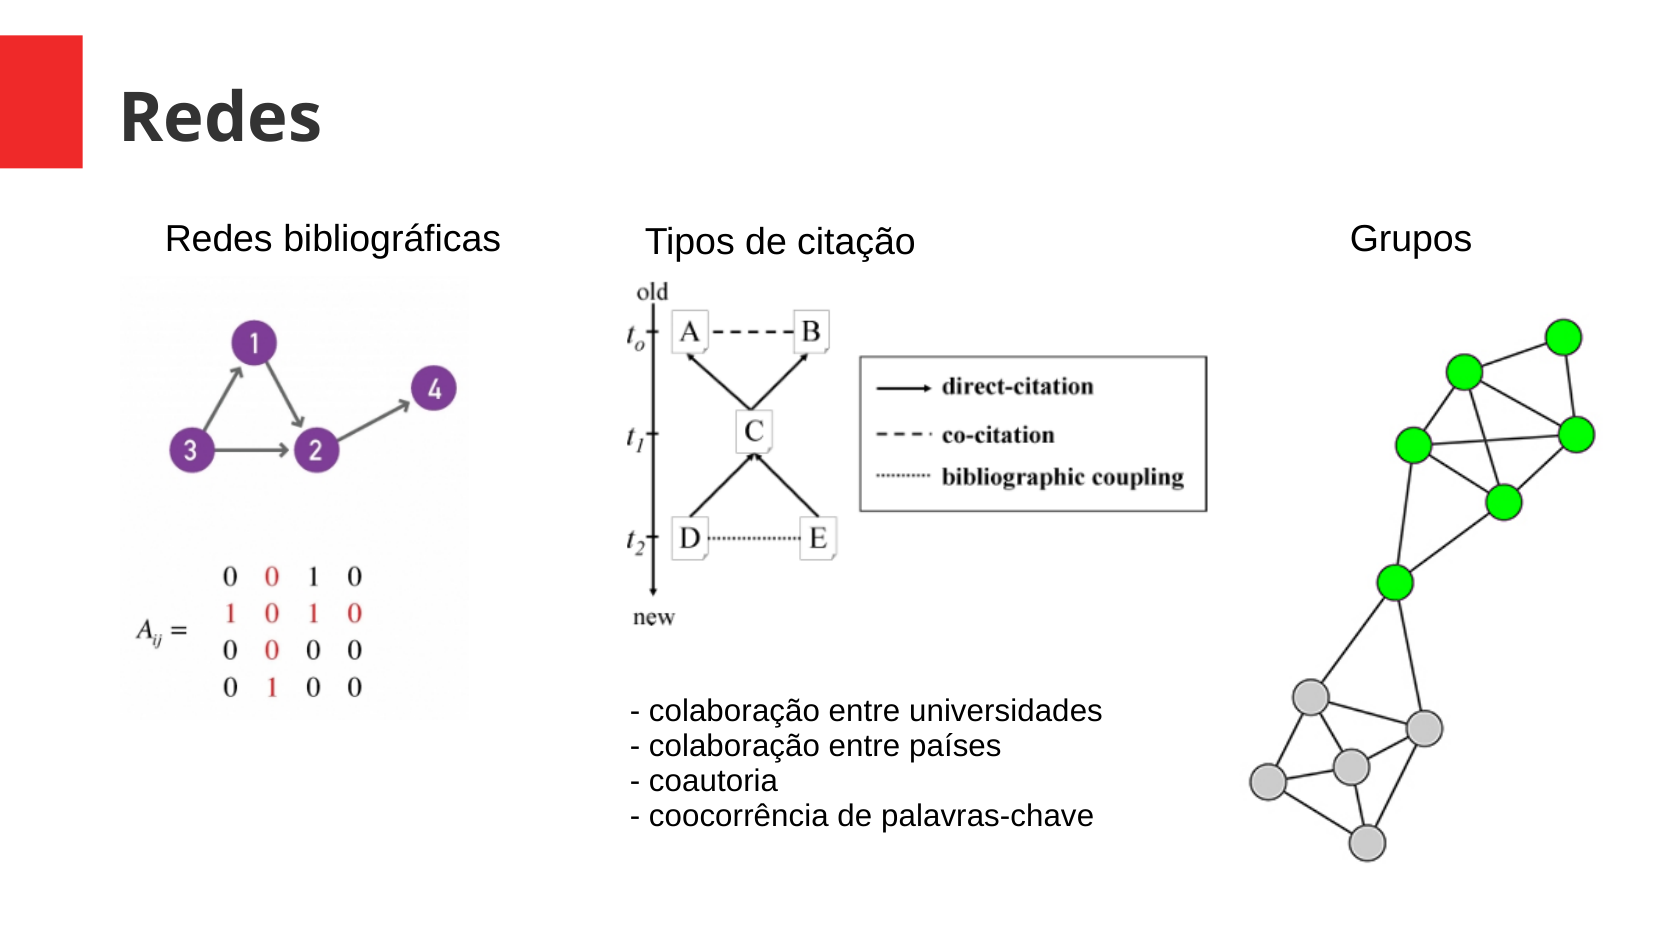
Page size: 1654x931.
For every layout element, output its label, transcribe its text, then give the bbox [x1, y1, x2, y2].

text_box Tipos de citação [630, 213, 1036, 271]
picture [120, 276, 469, 721]
text_box - colaboração entre universidades - colaboração entre países - coautoria - coocorrência de palavras-chave [615, 686, 1141, 841]
text_box Grupos [1335, 210, 1654, 267]
text_box Redes bibliográficas [150, 210, 571, 267]
title Redes [118, 37, 1571, 193]
picture [626, 271, 1621, 886]
